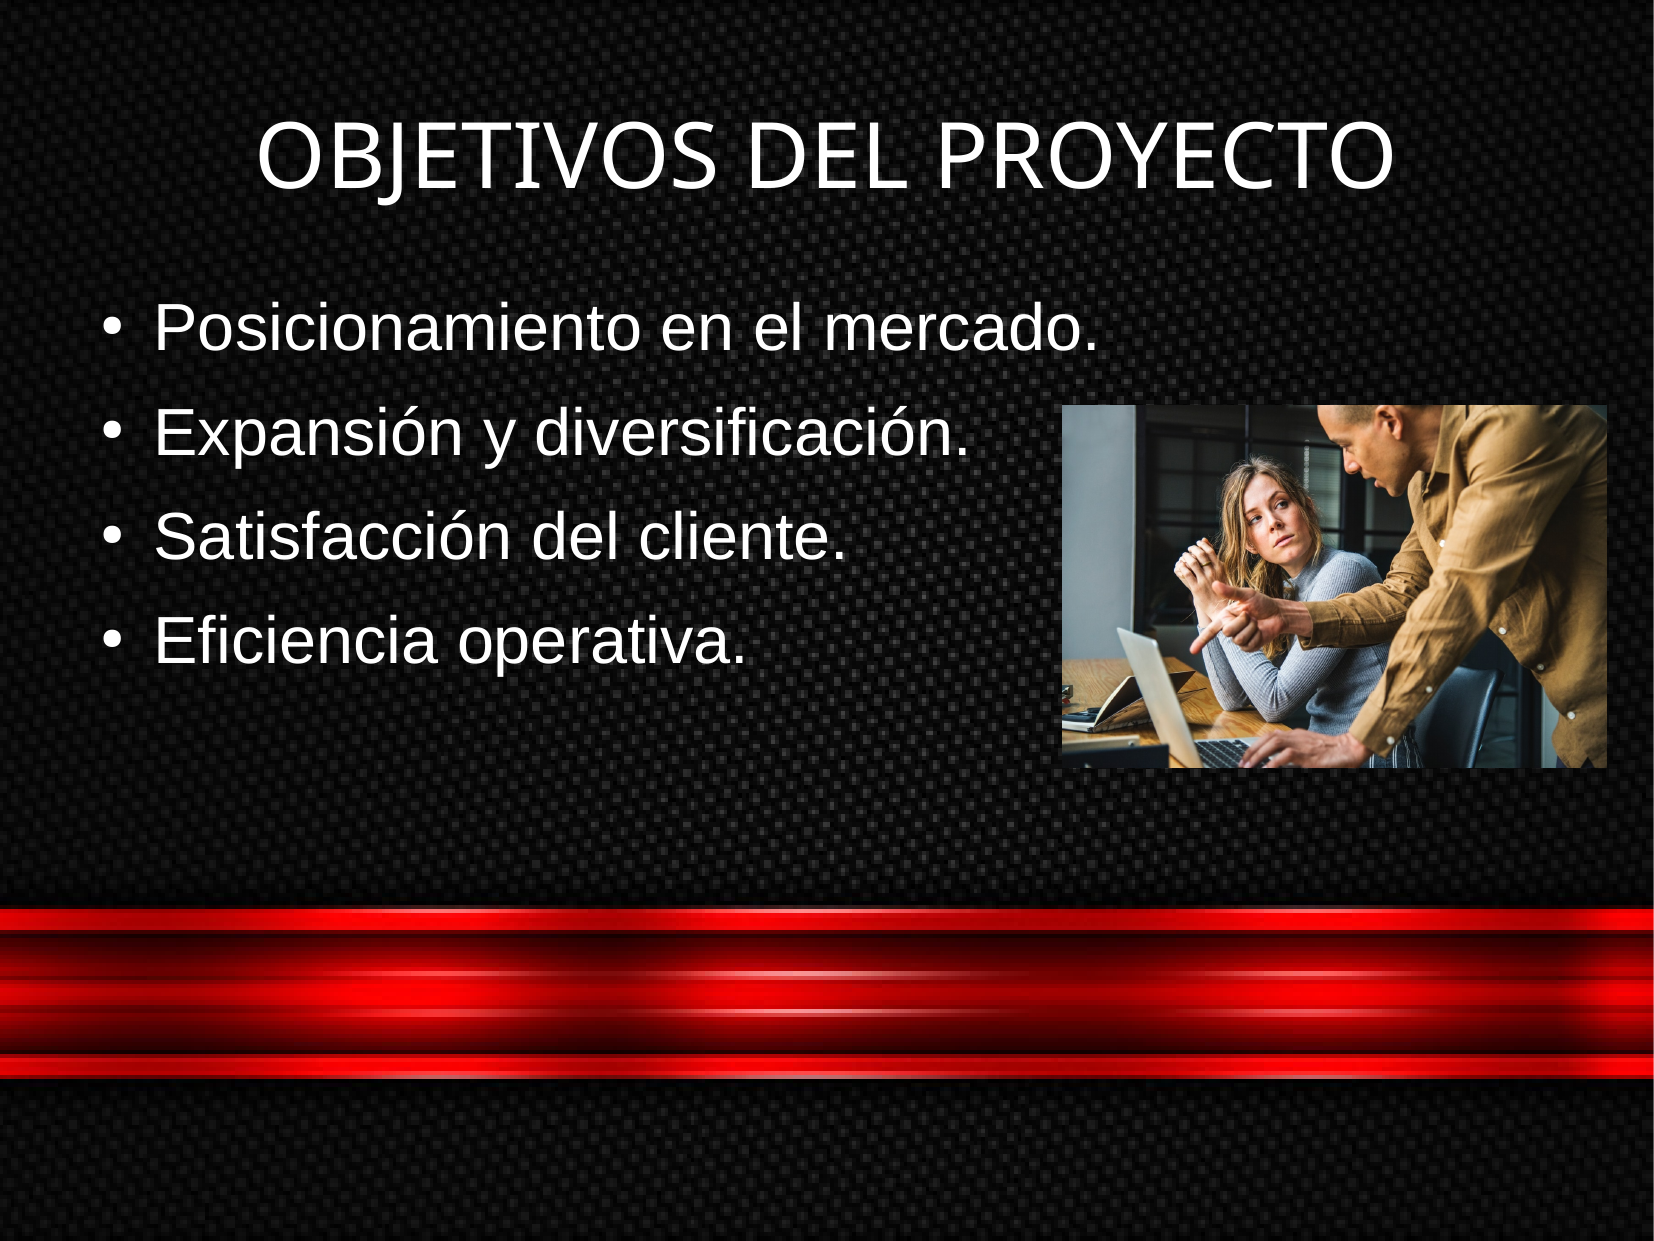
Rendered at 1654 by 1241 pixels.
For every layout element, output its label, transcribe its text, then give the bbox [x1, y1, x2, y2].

list Posicionamiento en el mercado. Expansión y diversificación. Satisfacción del cliente. Eficiencia operativa. [82, 290, 1571, 1010]
title OBJETIVOS DEL PROYECTO [82, 49, 1571, 257]
picture [0, 0, 1654, 1241]
